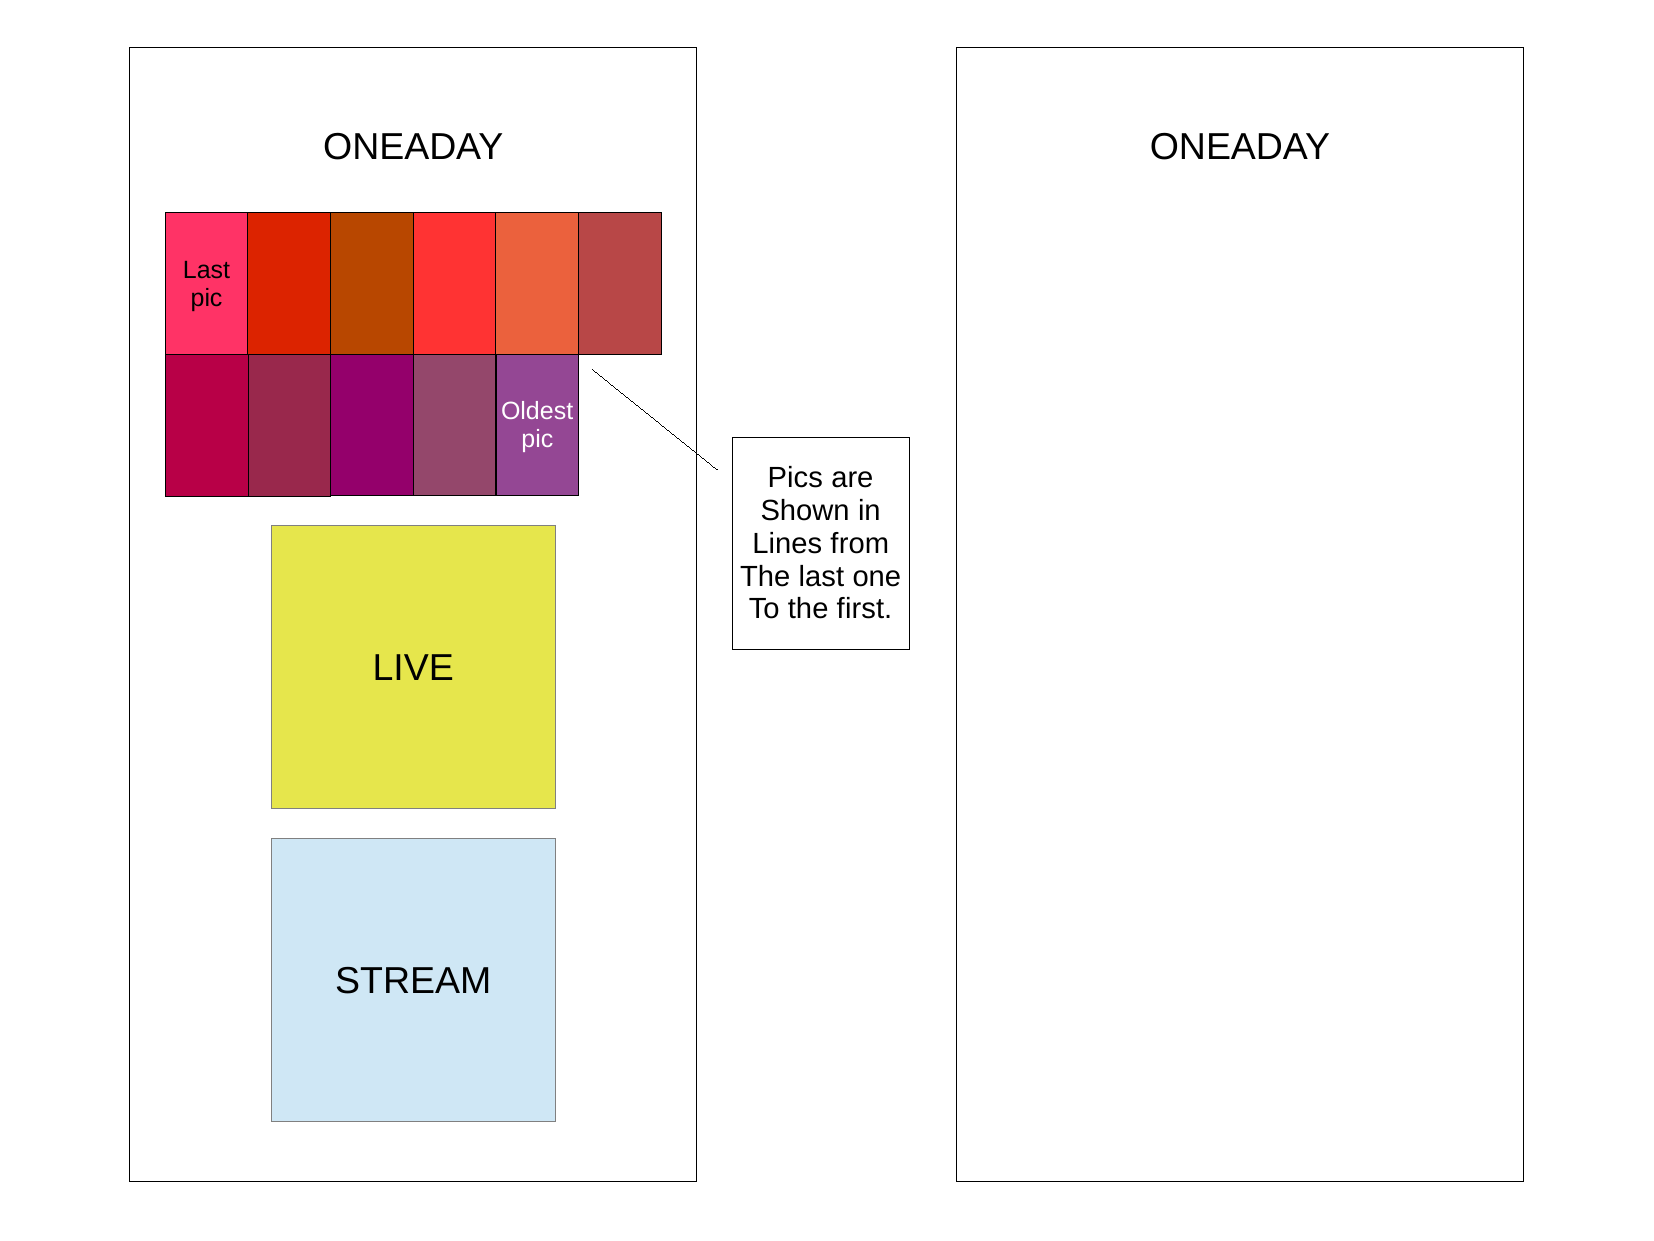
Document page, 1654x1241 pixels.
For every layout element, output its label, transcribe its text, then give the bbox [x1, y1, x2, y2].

text_box [129, 47, 697, 1182]
text_box Oldest pic [496, 354, 579, 496]
text_box ONEADAY [308, 118, 519, 175]
text_box [956, 47, 1524, 1182]
text_box LIVE [271, 525, 556, 809]
text_box STREAM [271, 838, 556, 1122]
text_box Last pic [165, 212, 247, 354]
text_box ONEADAY [1135, 118, 1346, 175]
text_box Pics are Shown in Lines from The last one To the first. [732, 437, 909, 650]
